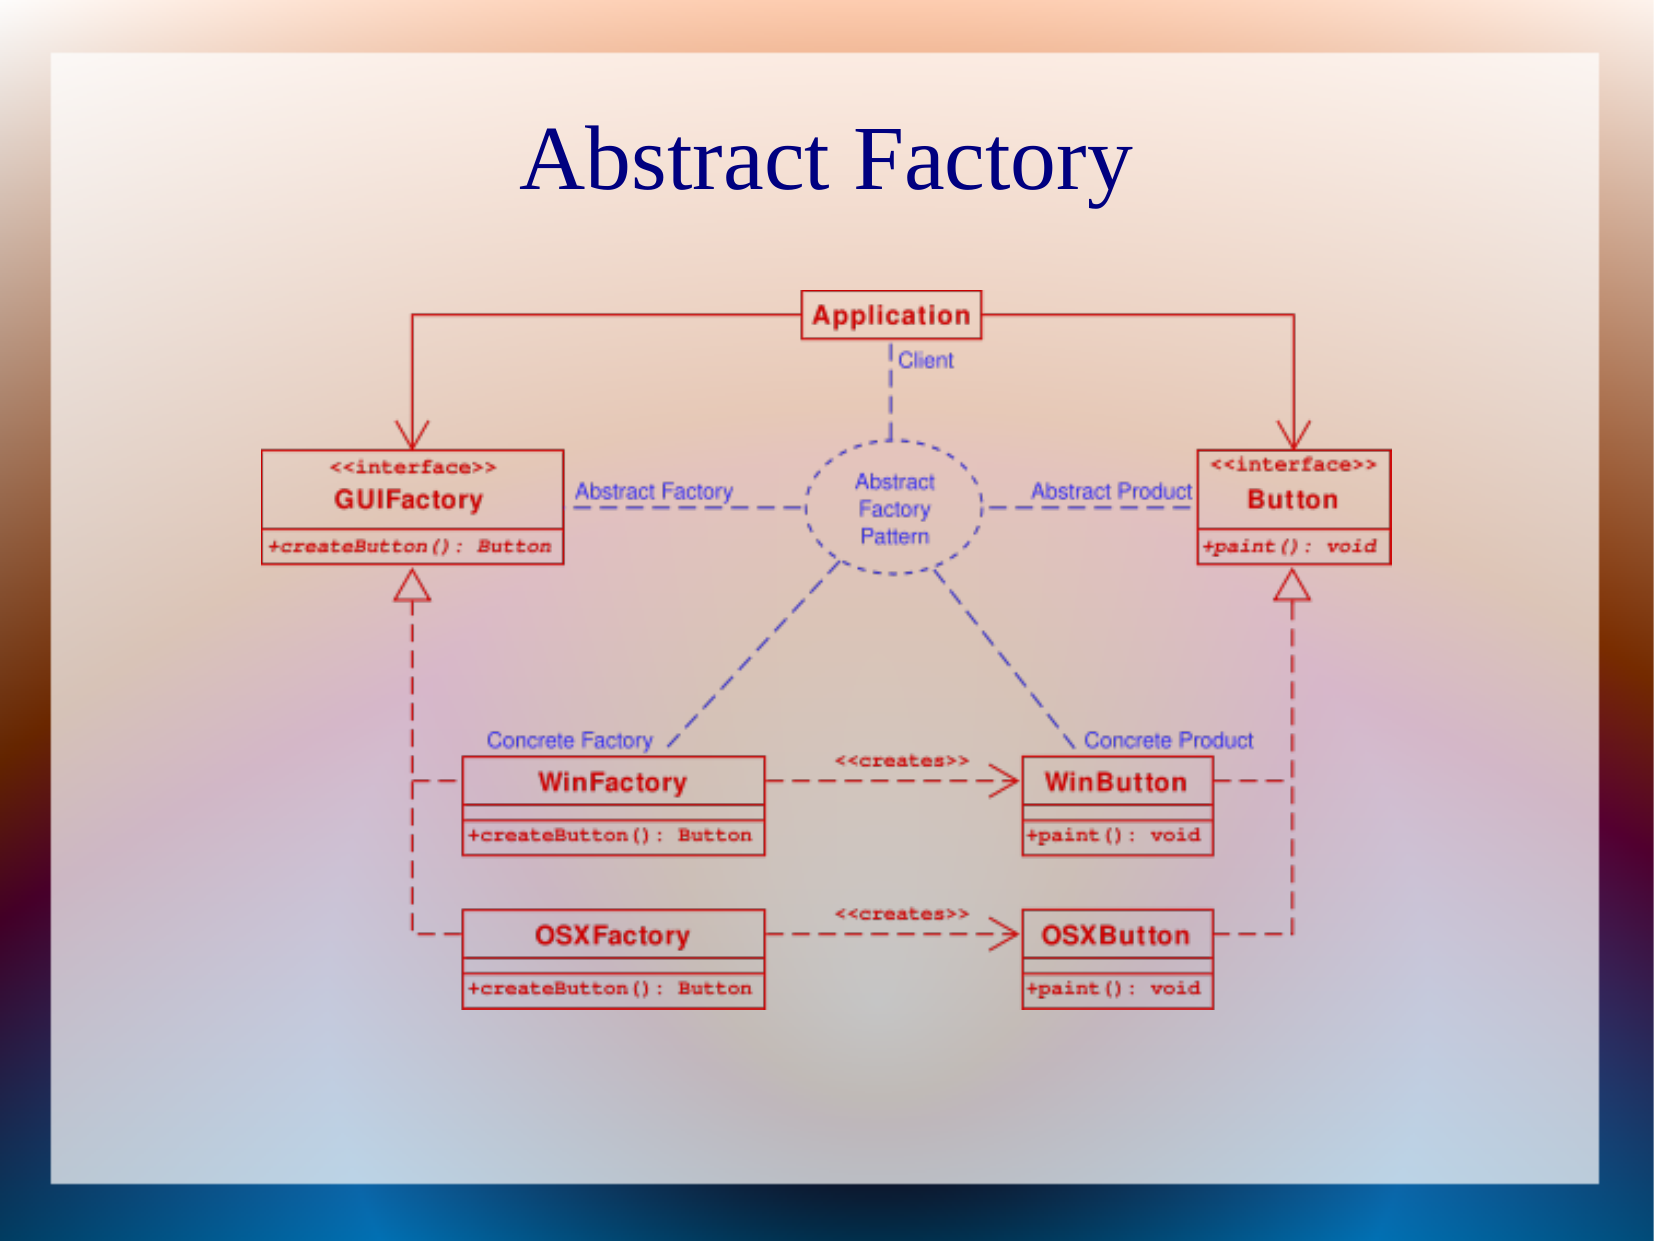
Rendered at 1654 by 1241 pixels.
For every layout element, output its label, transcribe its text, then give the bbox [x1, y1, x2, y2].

picture [0, 0, 1654, 1241]
title Abstract Factory [82, 55, 1571, 263]
